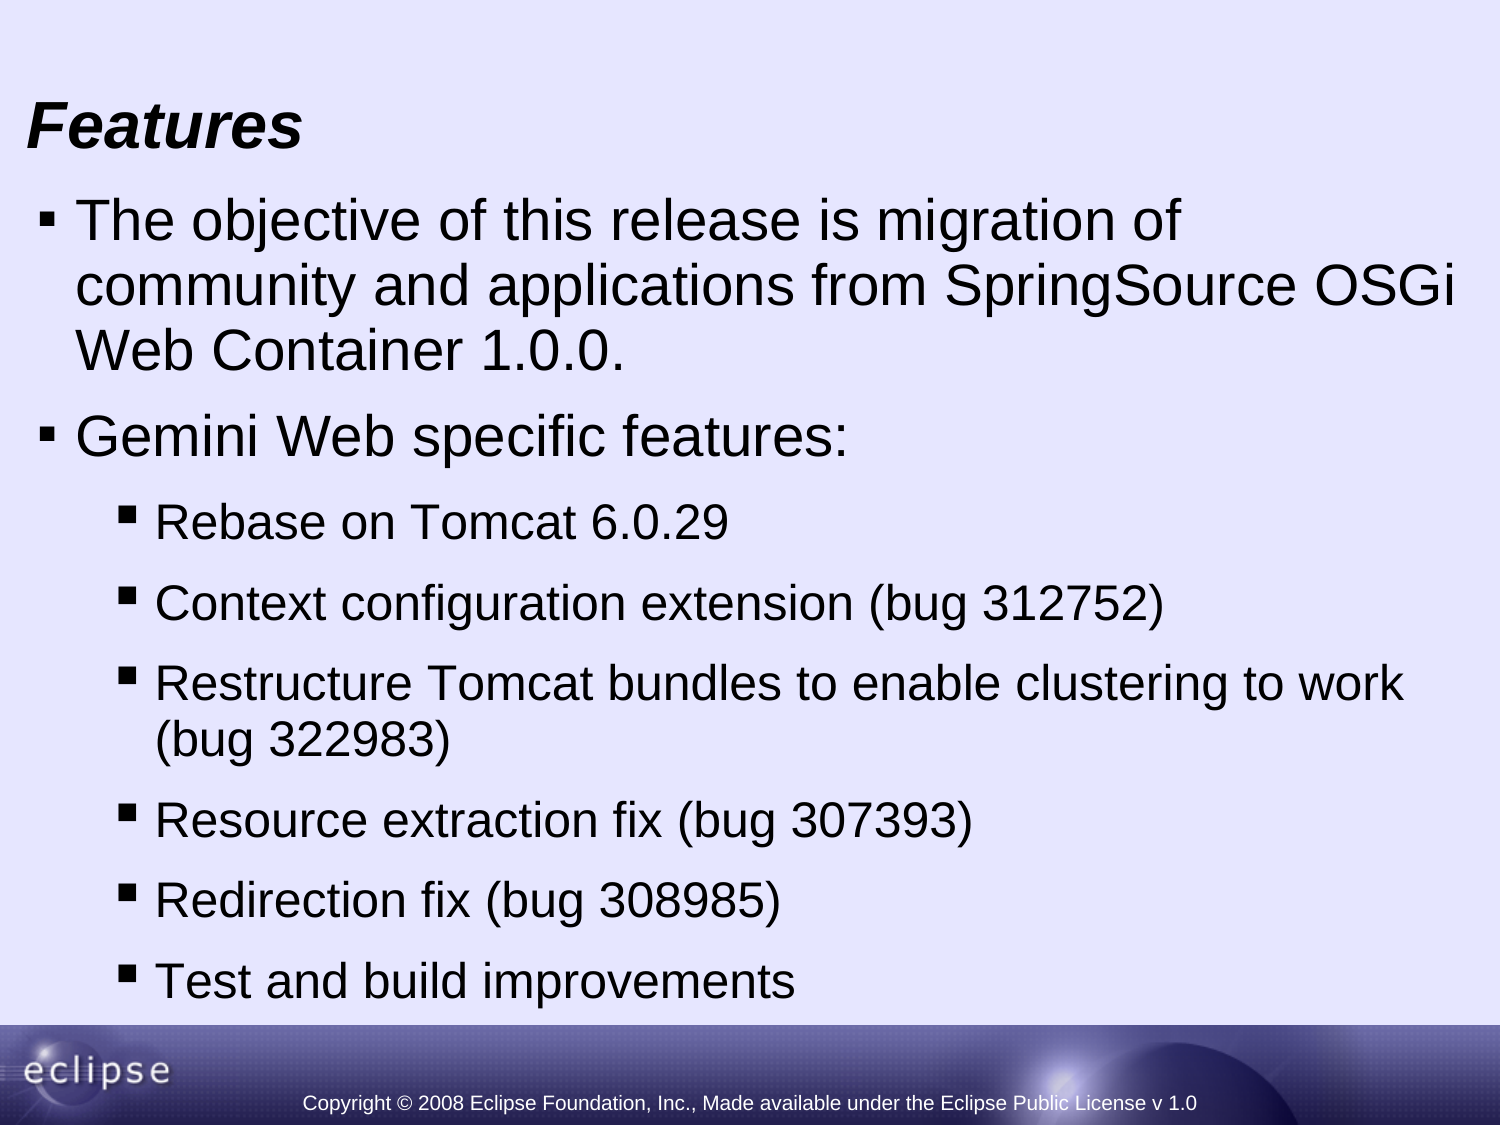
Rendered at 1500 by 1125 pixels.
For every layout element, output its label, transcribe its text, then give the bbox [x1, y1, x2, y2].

title Features [26, 84, 1474, 172]
list The objective of this release is migration of community and applications from SpringSource OSGi Web Container 1.0.0. Gemini Web specific features: Rebase on Tomcat 6.0.29 Context configuration extension (bug 312752) Restructure Tomcat bundles to enable clustering to work (bug 322983) Resource extraction fix (bug 307393) Redirection fix (bug 308985) Test and build improvements [37, 187, 1463, 1021]
picture [0, 1025, 1500, 1125]
